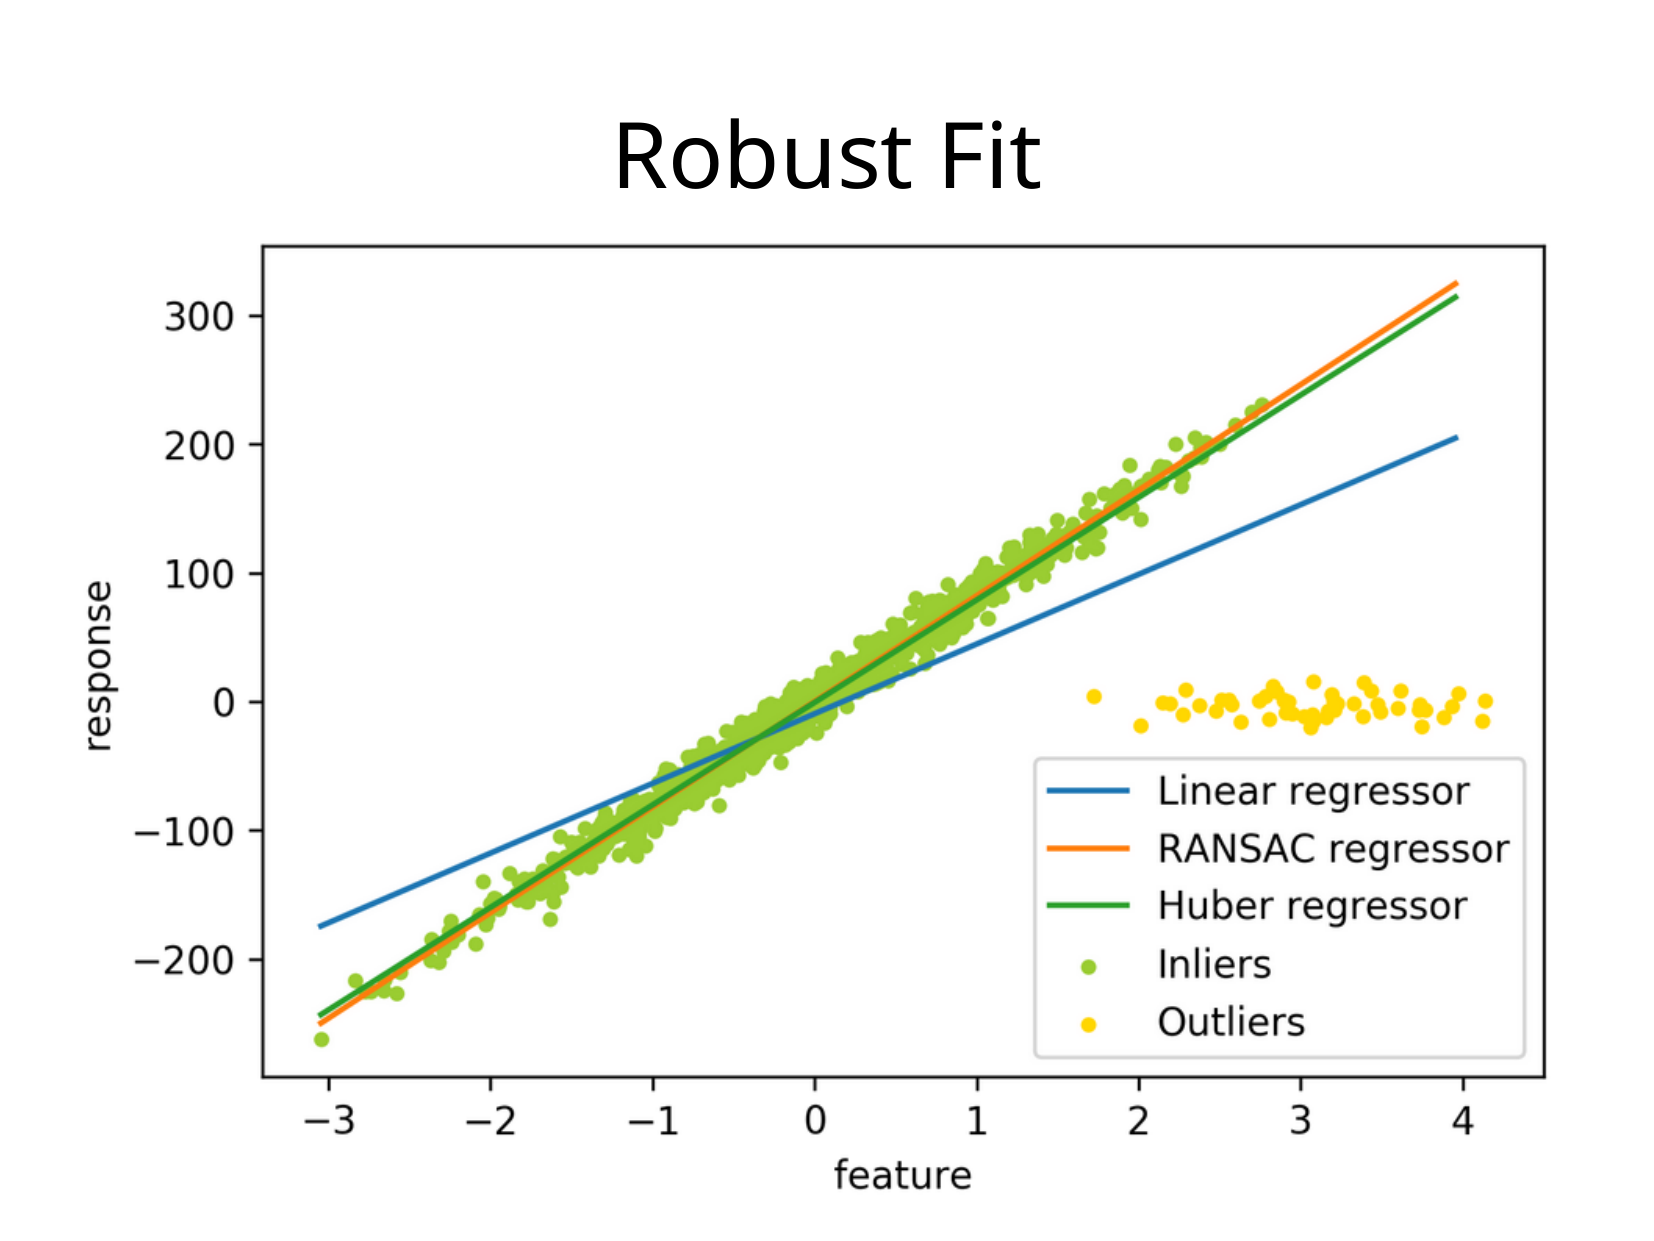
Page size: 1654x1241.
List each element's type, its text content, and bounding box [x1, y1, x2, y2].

title Robust Fit [82, 49, 1571, 219]
picture [48, 219, 1576, 1231]
